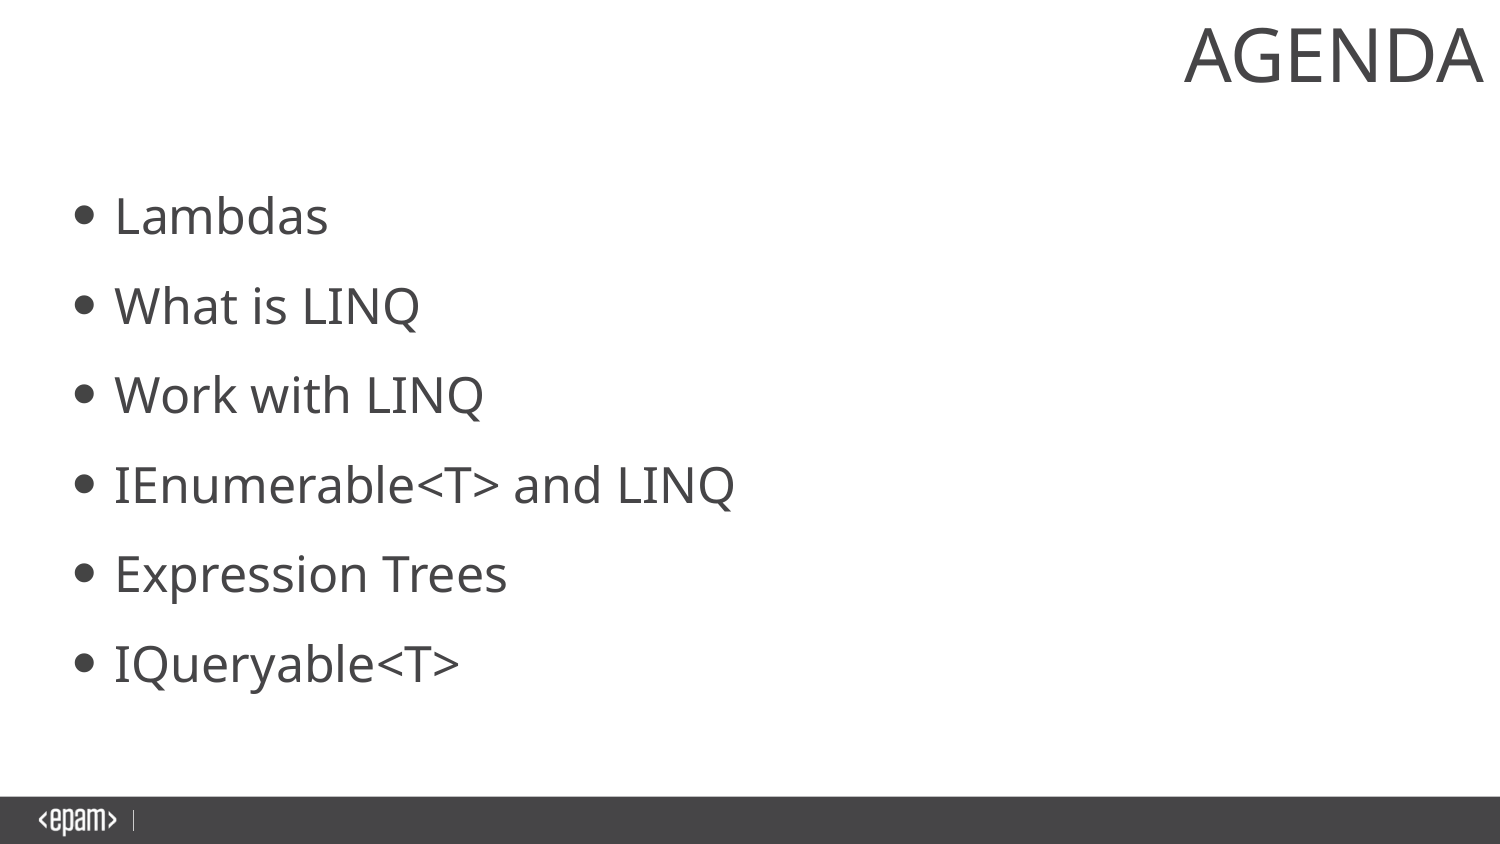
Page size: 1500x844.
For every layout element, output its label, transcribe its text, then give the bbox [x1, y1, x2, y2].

picture [38, 808, 117, 837]
list AGENDA [0, 0, 1500, 115]
list Lambdas What is LINQ Work with LINQ IEnumerable<T> and LINQ Expression Trees IQueryable<T> [57, 177, 1425, 733]
